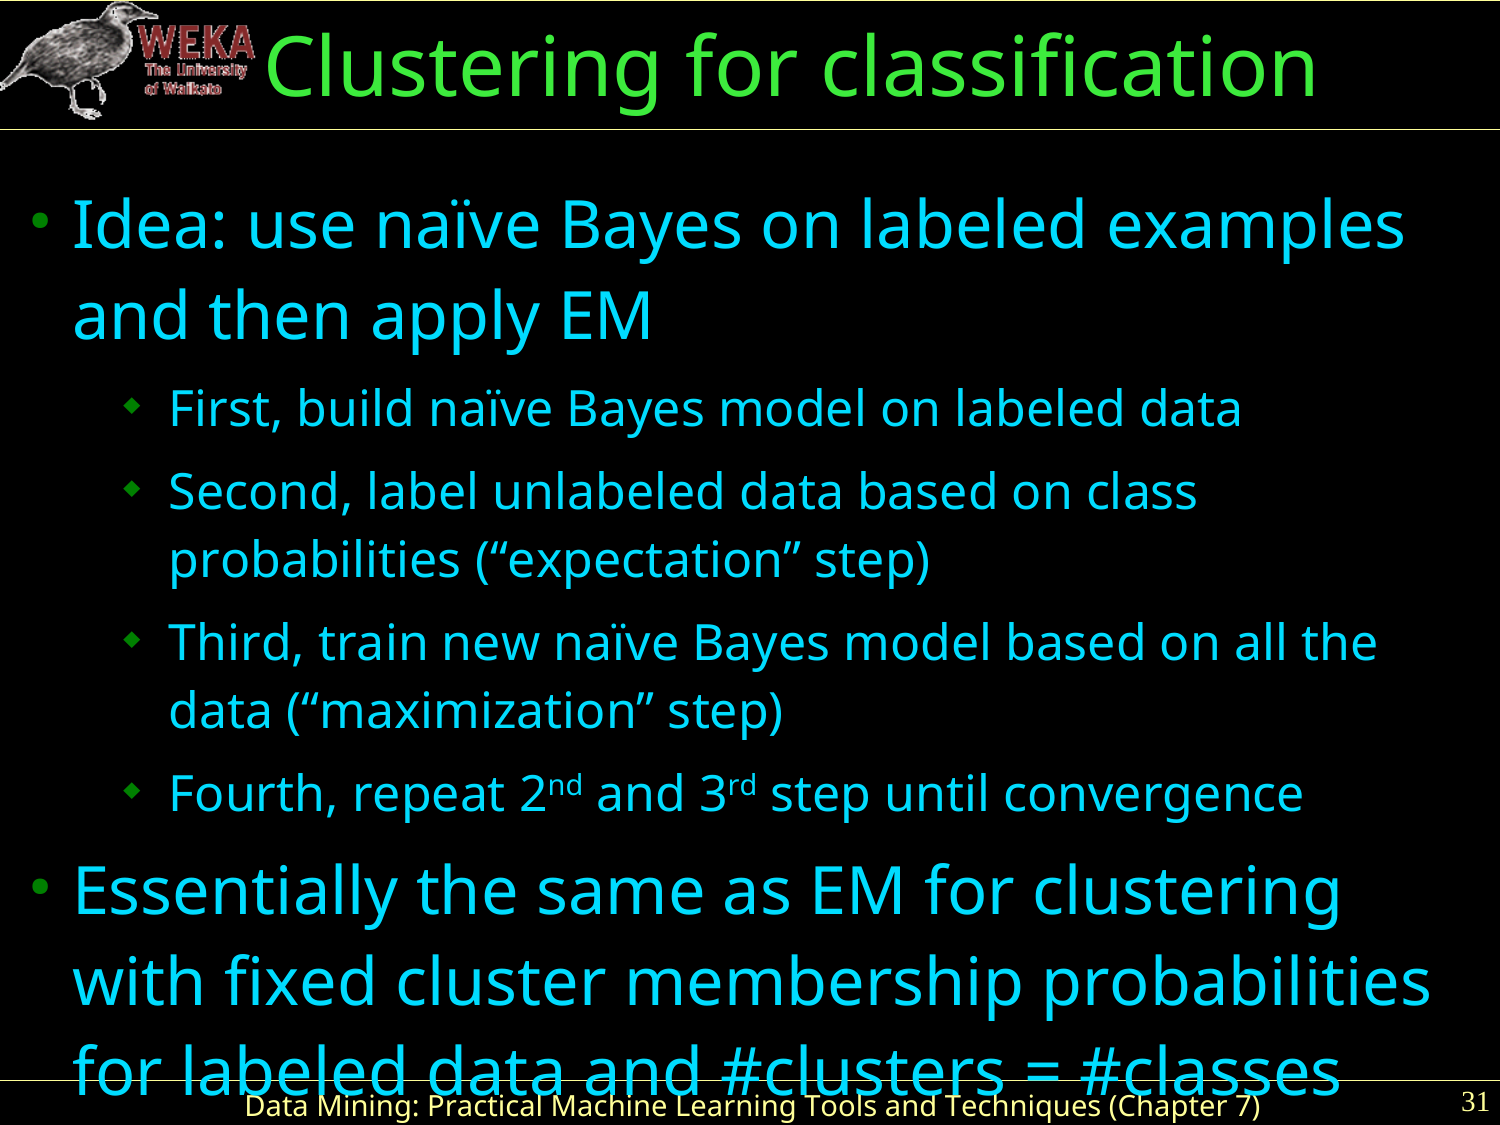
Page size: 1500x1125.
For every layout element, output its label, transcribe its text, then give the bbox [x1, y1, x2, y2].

list Idea: use naïve Bayes on labeled examples and then apply EM First, build naïve Bayes model on labeled data Second, label unlabeled data based on class probabilities (“expectation” step) Third, train new naïve Bayes model based on all the data (“maximization” step) Fourth, repeat 2nd and 3rd step until convergence Essentially the same as EM for clustering with fixed cluster membership probabilities for labeled data and #clusters = #classes [29, 177, 1477, 1093]
picture [0, 1, 263, 129]
title Clustering for classification [263, 0, 1500, 159]
